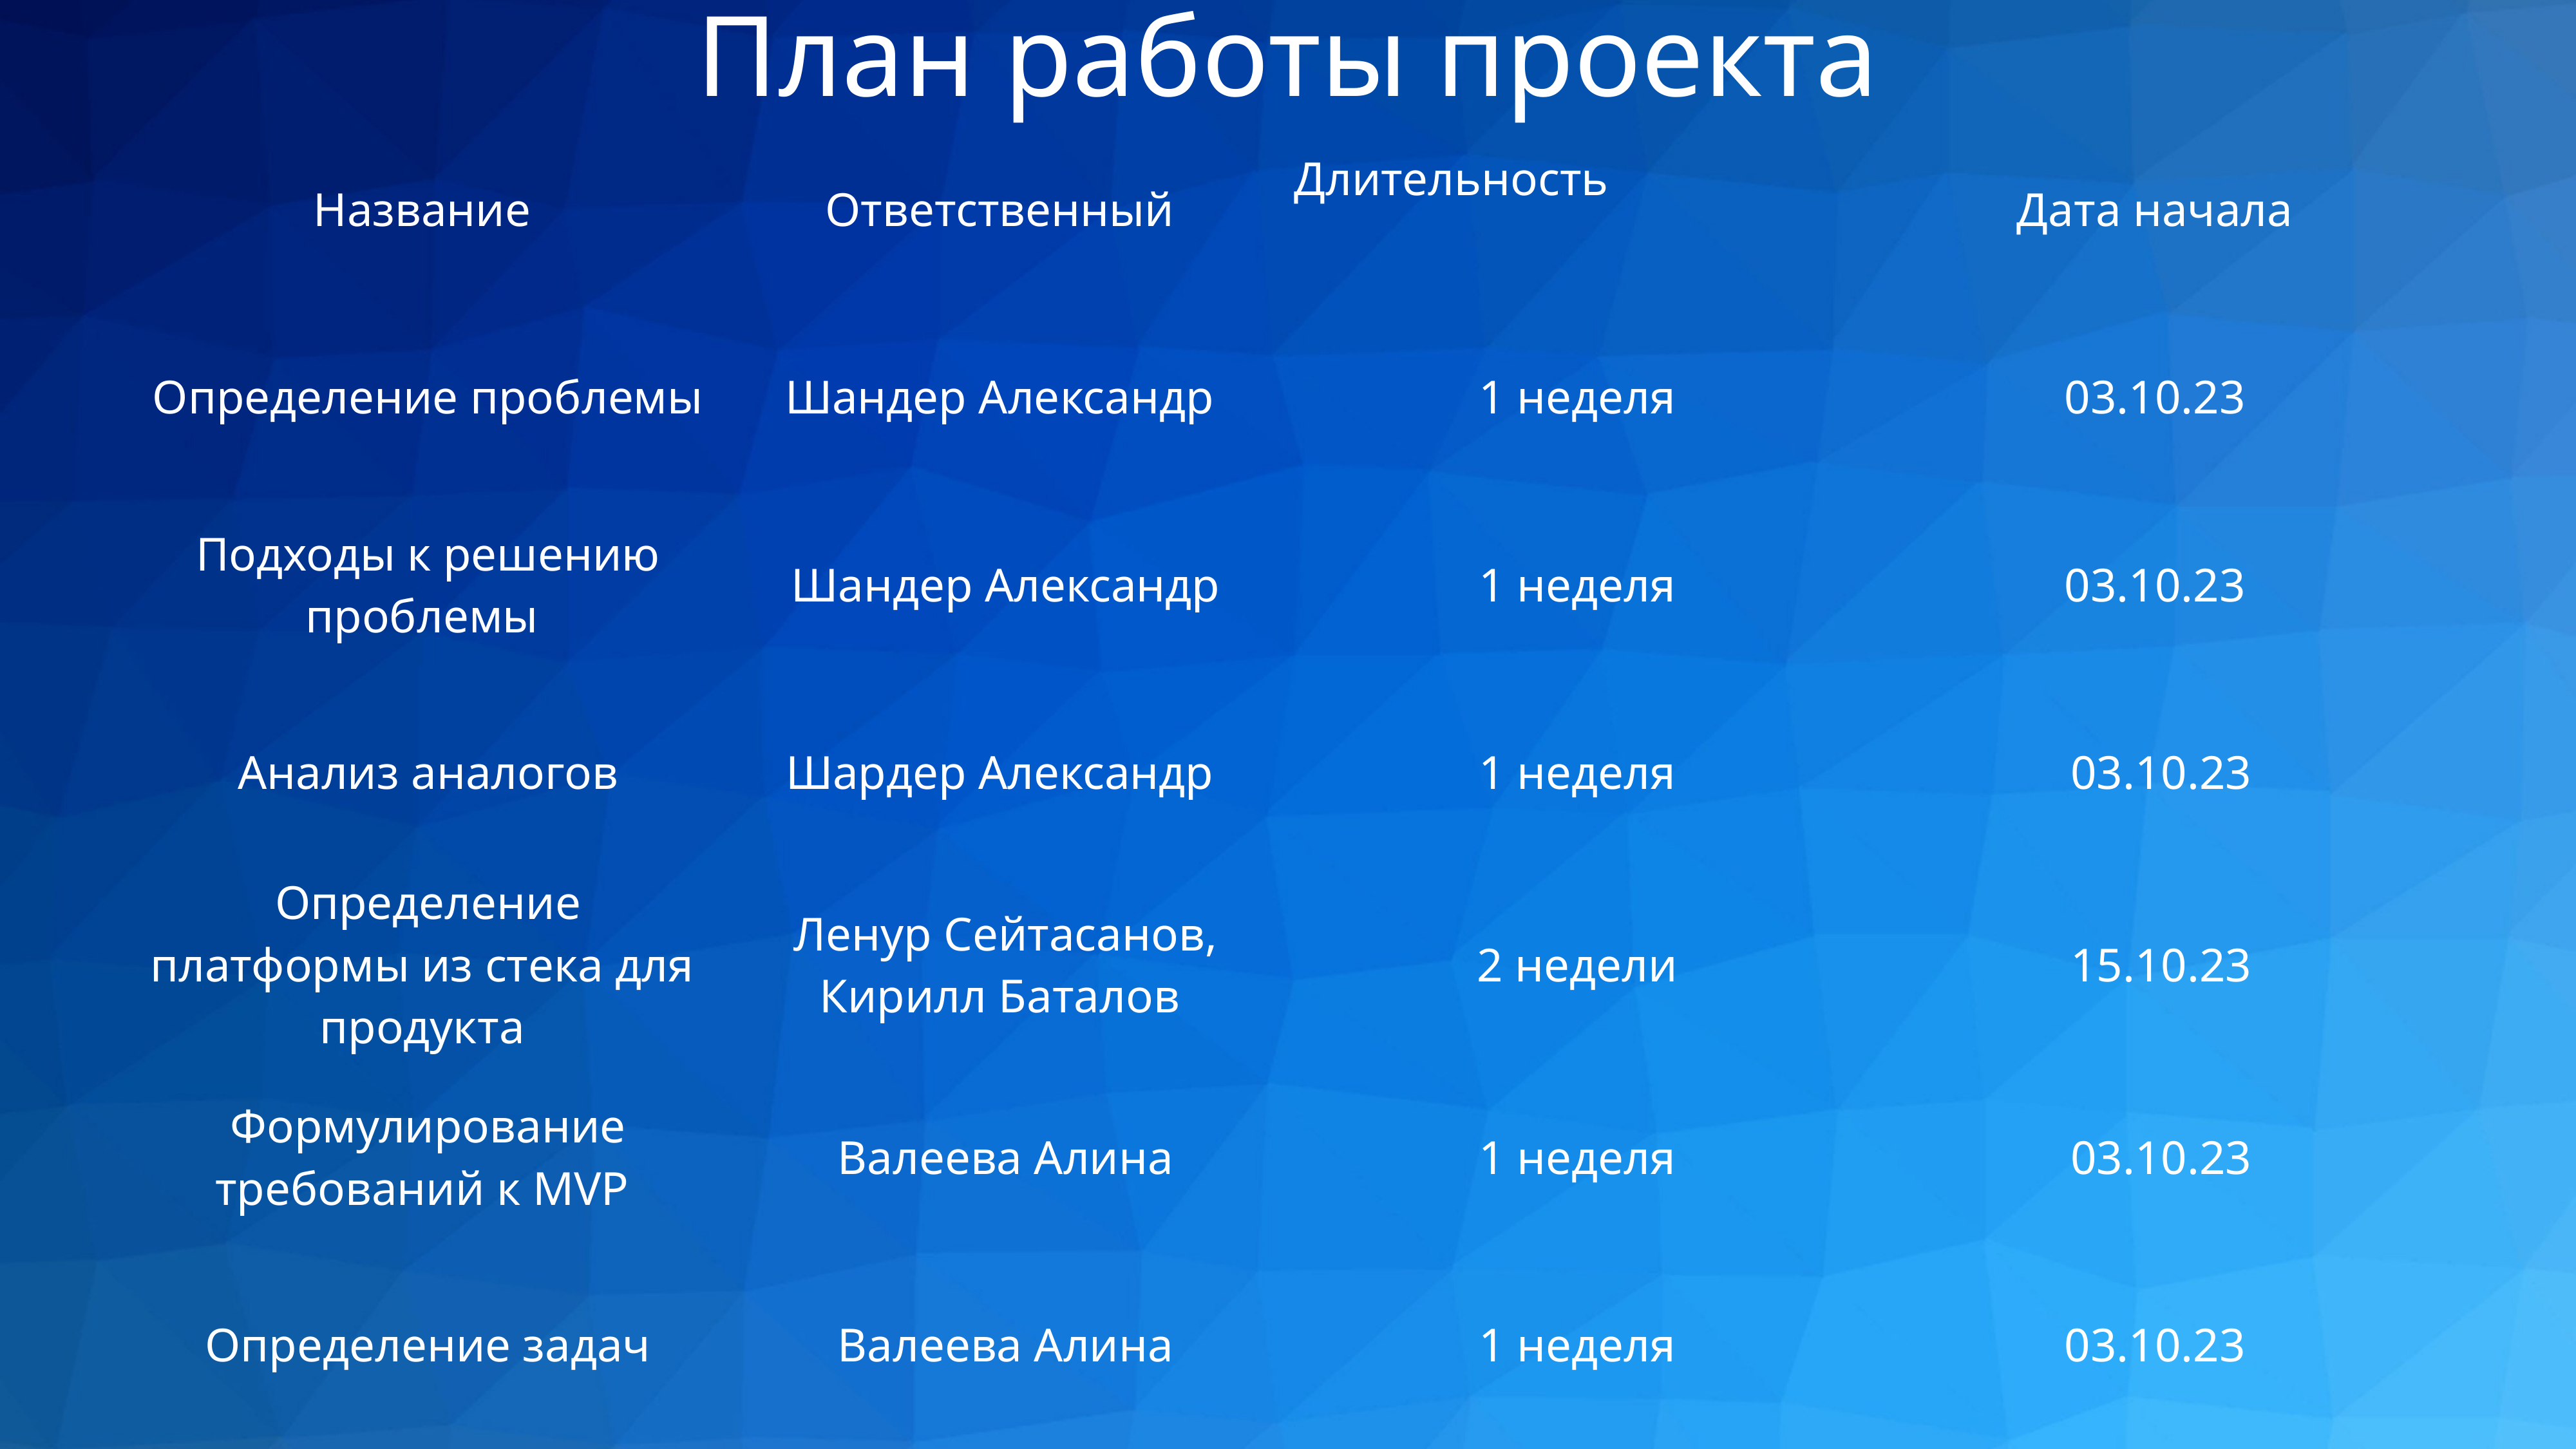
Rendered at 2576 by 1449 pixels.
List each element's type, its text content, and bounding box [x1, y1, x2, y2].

table_cell 03.10.23 [1866, 677, 2444, 866]
table_header Дата начала [1866, 115, 2444, 303]
picture [0, 0, 2576, 1449]
table_cell Определение платформы из стека для продукта [133, 866, 711, 1063]
table_cell Ленур Сейтасанов, Кирилл Баталов [711, 866, 1289, 1063]
table_cell Определение задач [133, 1250, 711, 1438]
table_cell Валеева Алина [711, 1250, 1289, 1438]
table_cell 1 неделя [1289, 677, 1866, 866]
table_cell 1 неделя [1289, 490, 1866, 677]
table_header Ответственный [711, 115, 1289, 303]
table_cell 1 неделя [1289, 1063, 1866, 1250]
table_cell 1 неделя [1289, 303, 1866, 490]
table_header Длительность [1289, 115, 1866, 303]
table_cell 03.10.23 [1866, 303, 2444, 490]
title План работы проекта [489, 0, 2087, 115]
table_cell 1 неделя [1289, 1250, 1866, 1438]
table_cell Валеева Алина [711, 1063, 1289, 1250]
table_header Название [133, 115, 711, 303]
table_cell Подходы к решению проблемы [133, 490, 711, 677]
table_cell Шандер Александр [711, 303, 1289, 490]
table_cell Шандер Александр [711, 490, 1289, 677]
table_cell Определение проблемы [133, 303, 711, 490]
table_cell Шардер Александр [711, 677, 1289, 866]
table_cell 03.10.23 [1866, 1250, 2444, 1438]
table_cell 15.10.23 [1866, 866, 2444, 1063]
table_cell 03.10.23 [1866, 1063, 2444, 1250]
table_cell 03.10.23 [1866, 490, 2444, 677]
table_cell Анализ аналогов [133, 677, 711, 866]
table_cell 2 недели [1289, 866, 1866, 1063]
table_cell Формулирование требований к MVP [133, 1063, 711, 1250]
